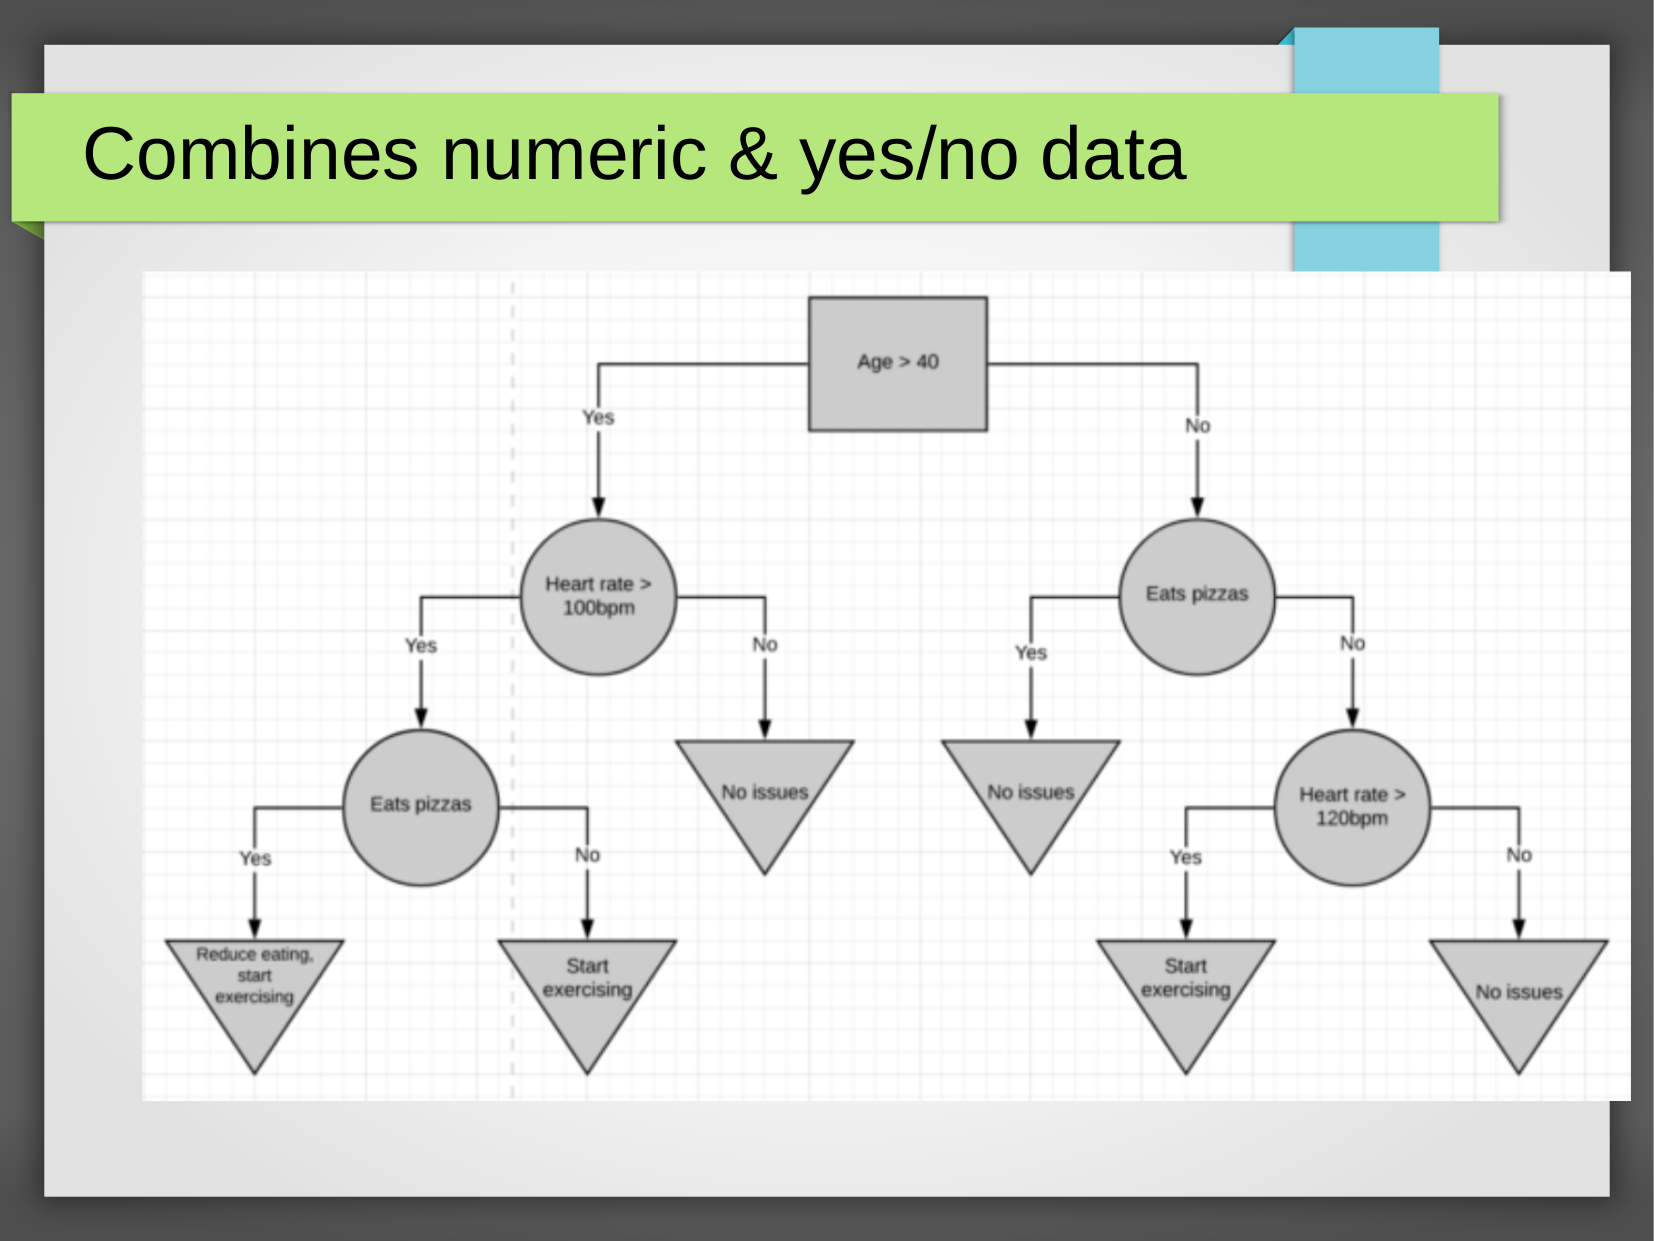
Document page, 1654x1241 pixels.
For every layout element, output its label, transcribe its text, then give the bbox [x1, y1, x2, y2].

title Combines numeric & yes/no data [82, 94, 1264, 213]
picture [0, 0, 1654, 1241]
